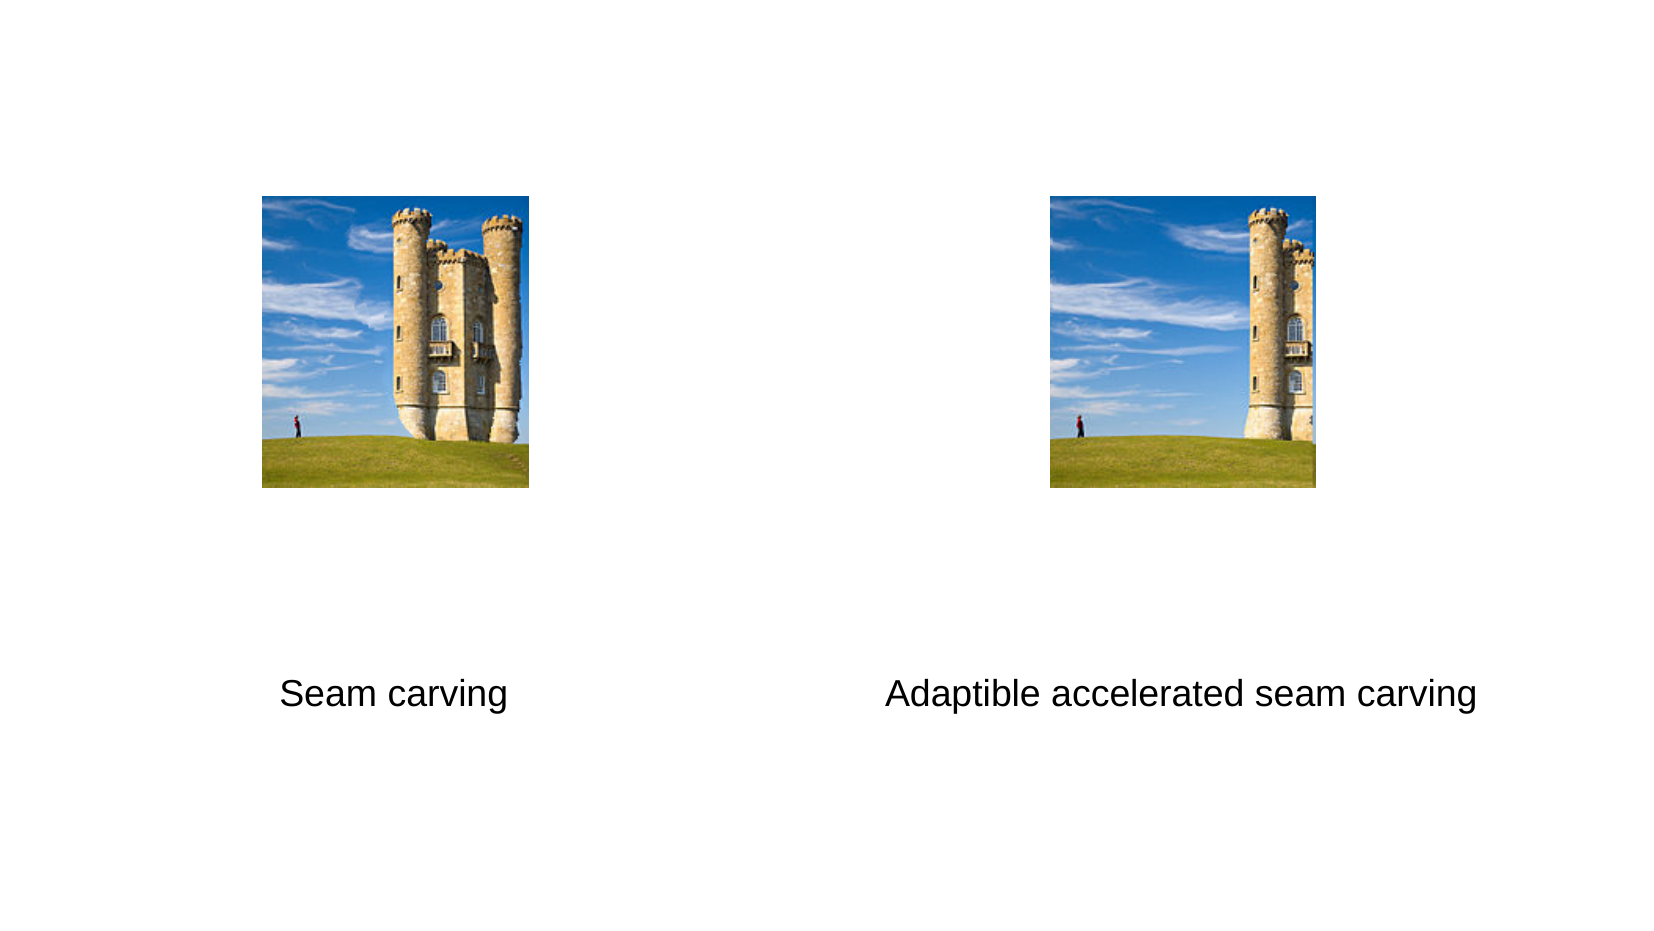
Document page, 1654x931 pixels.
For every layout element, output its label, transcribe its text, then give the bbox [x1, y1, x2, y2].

text_box Seam carving [37, 674, 750, 713]
text_box Adaptible accelerated seam carving [824, 674, 1538, 713]
picture [1050, 196, 1316, 488]
picture [262, 196, 529, 488]
